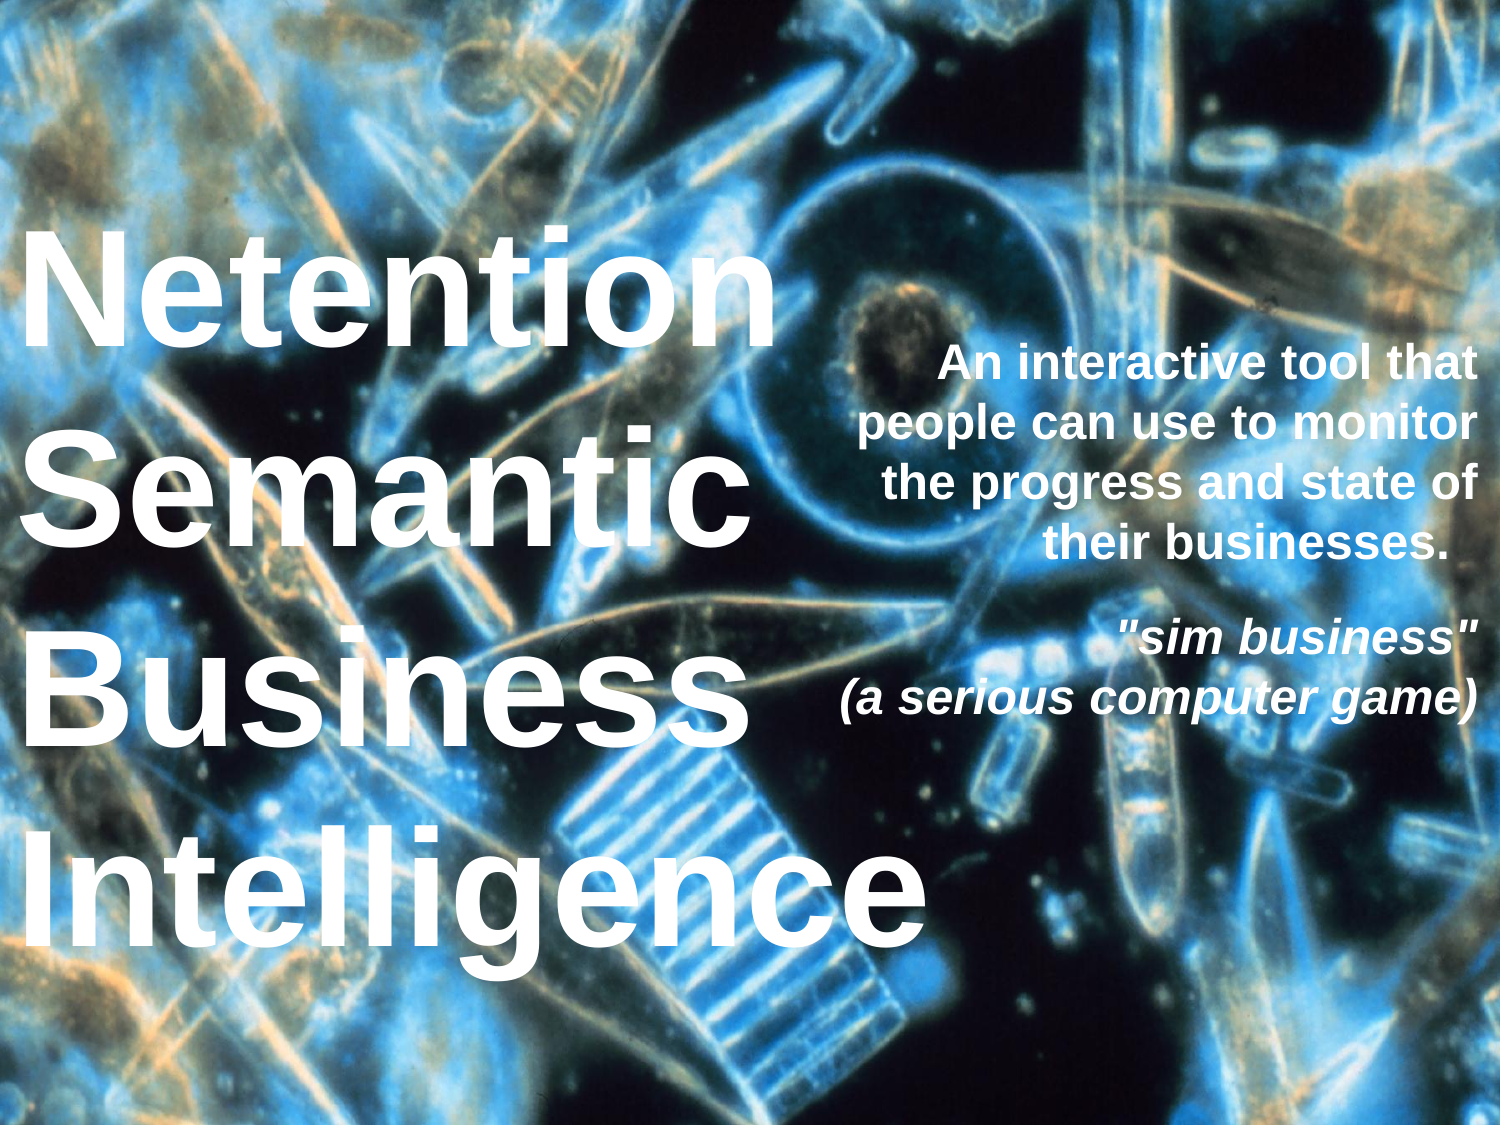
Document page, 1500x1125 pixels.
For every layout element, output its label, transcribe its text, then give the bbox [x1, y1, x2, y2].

text_box Netention Semantic Business Intelligence [480, 872, 517, 930]
text_box An interactive tool that people can use to monitor the progress and state of their businesses. "sim business" (a serious computer game) [993, 314, 1494, 811]
text_box [486, 961, 511, 966]
text_box [0, 0, 1500, 1125]
text_box Netention Semantic Business Intelligence [0, 164, 993, 961]
